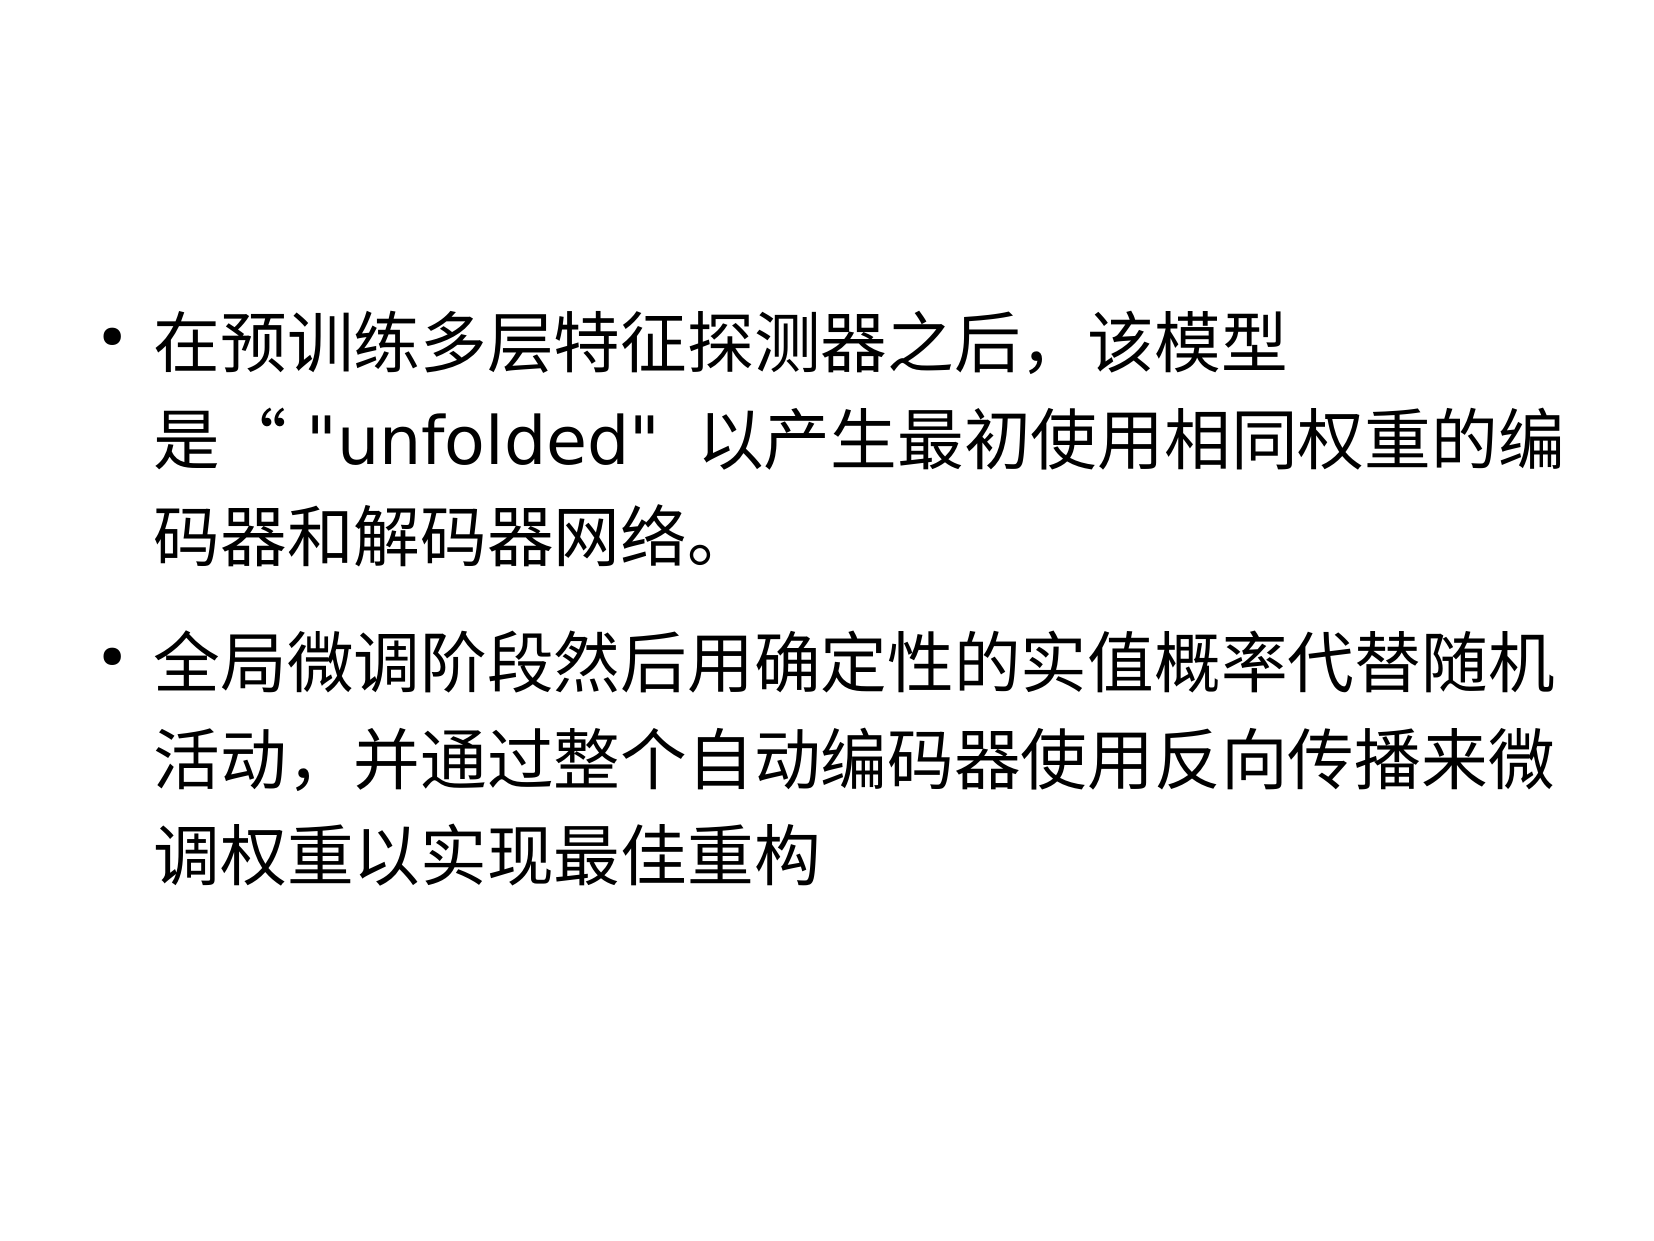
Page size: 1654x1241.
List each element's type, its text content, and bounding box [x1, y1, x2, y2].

list 在预训练多层特征探测器之后，该模型是“"unfolded" 以产生最初使用相同权重的编码器和解码器网络。 全局微调阶段然后用确定性的实值概率代替随机活动，并通过整个自动编码器使用反向传播来微调权重以实现最佳重构 [82, 290, 1571, 1010]
